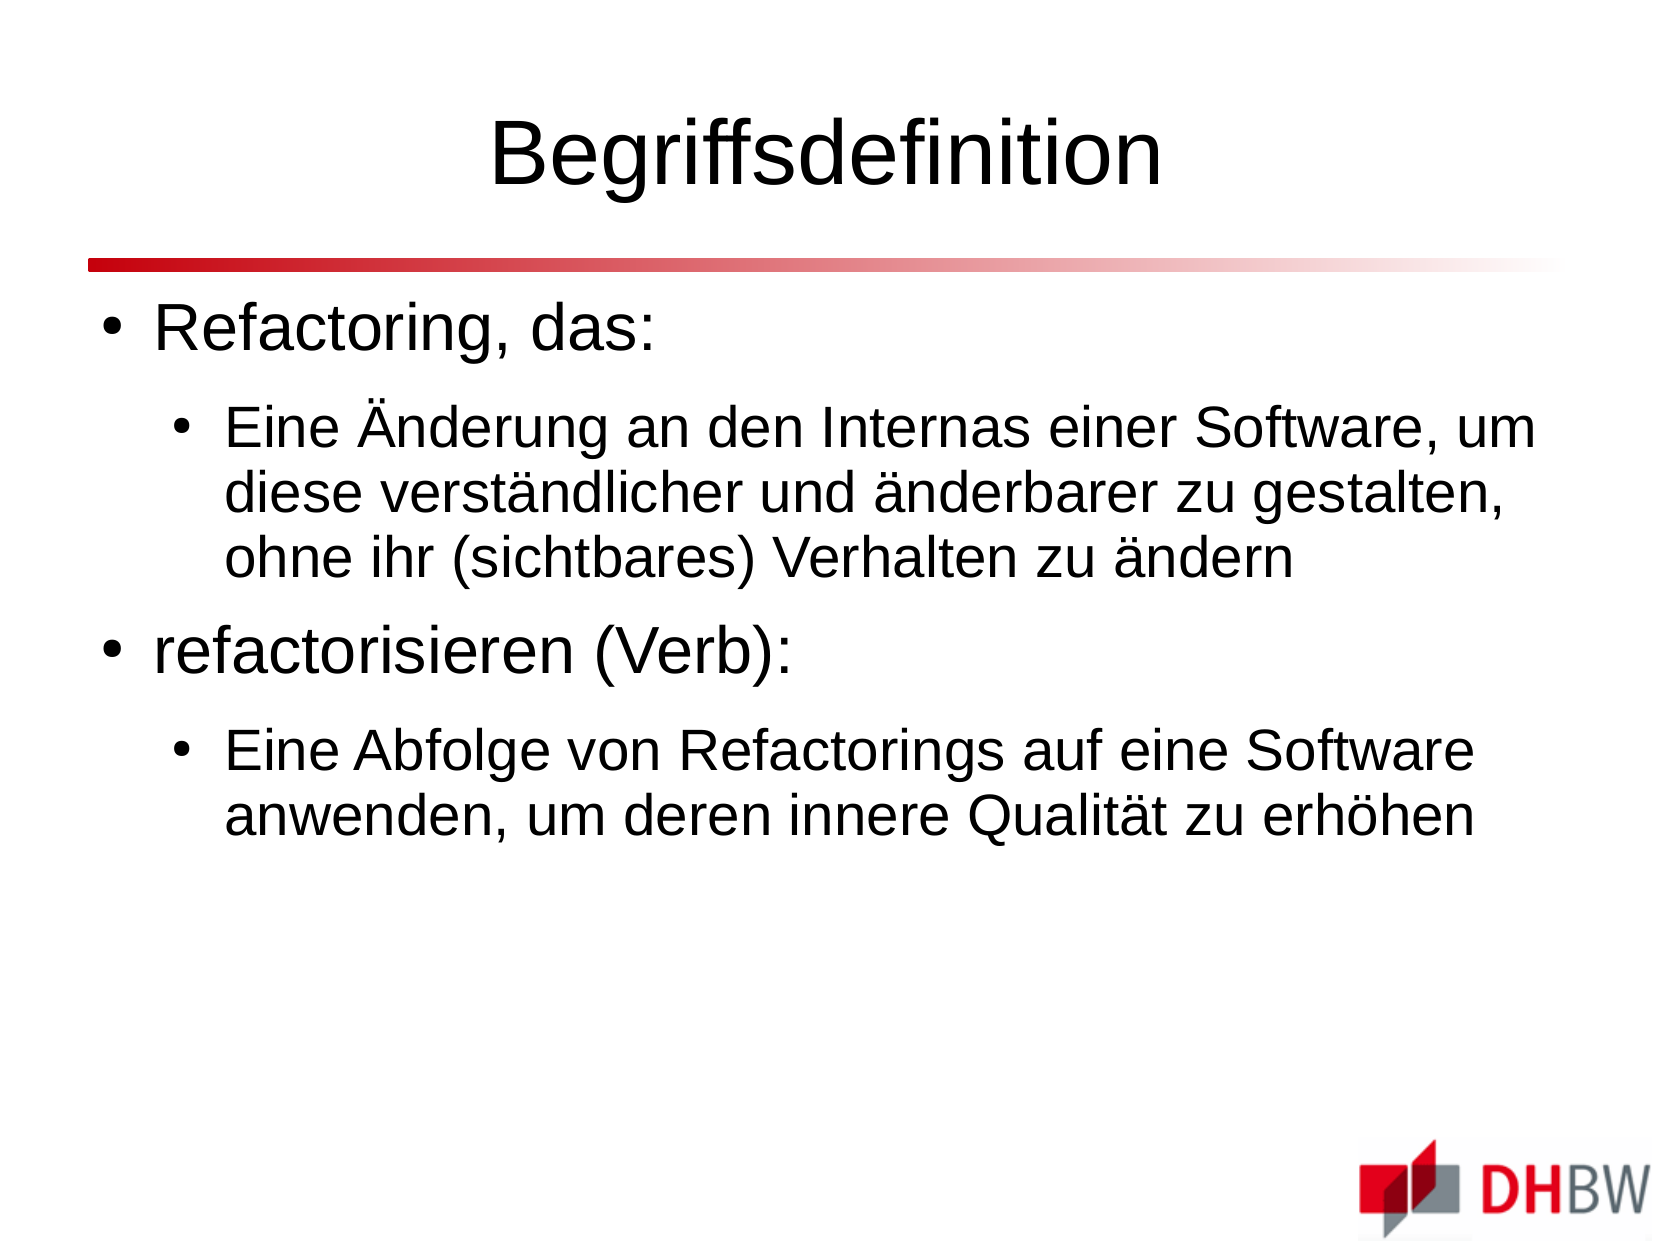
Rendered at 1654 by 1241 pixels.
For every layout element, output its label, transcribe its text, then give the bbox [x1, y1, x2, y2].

list Refactoring, das: Eine Änderung an den Internas einer Software, um diese verständlicher und änderbarer zu gestalten, ohne ihr (sichtbares) Verhalten zu ändern refactorisieren (Verb): Eine Abfolge von Refactorings auf eine Software anwenden, um deren innere Qualität zu erhöhen [82, 290, 1571, 1094]
picture [1358, 1137, 1652, 1241]
title Begriffsdefinition [82, 56, 1571, 250]
